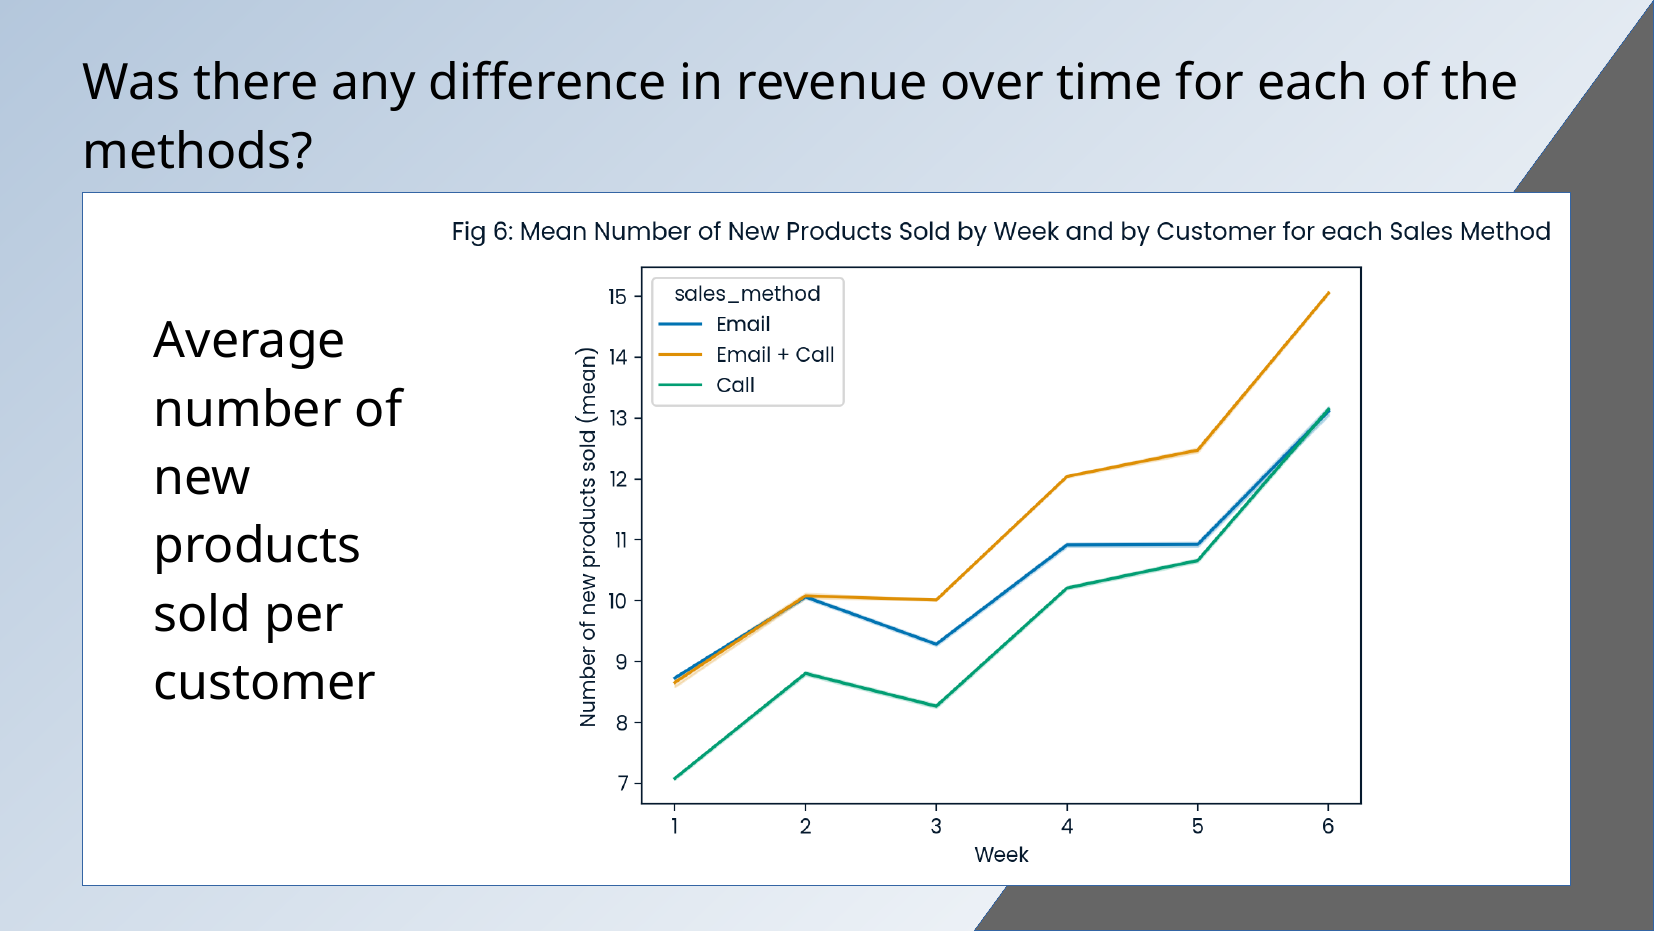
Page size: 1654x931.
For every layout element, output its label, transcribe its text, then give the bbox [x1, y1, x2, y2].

text_box [82, 0, 1654, 931]
list Average number of new products sold per customer [82, 206, 437, 747]
picture [437, 206, 1565, 881]
title Was there any difference in revenue over time for each of the methods? [82, 37, 1571, 192]
